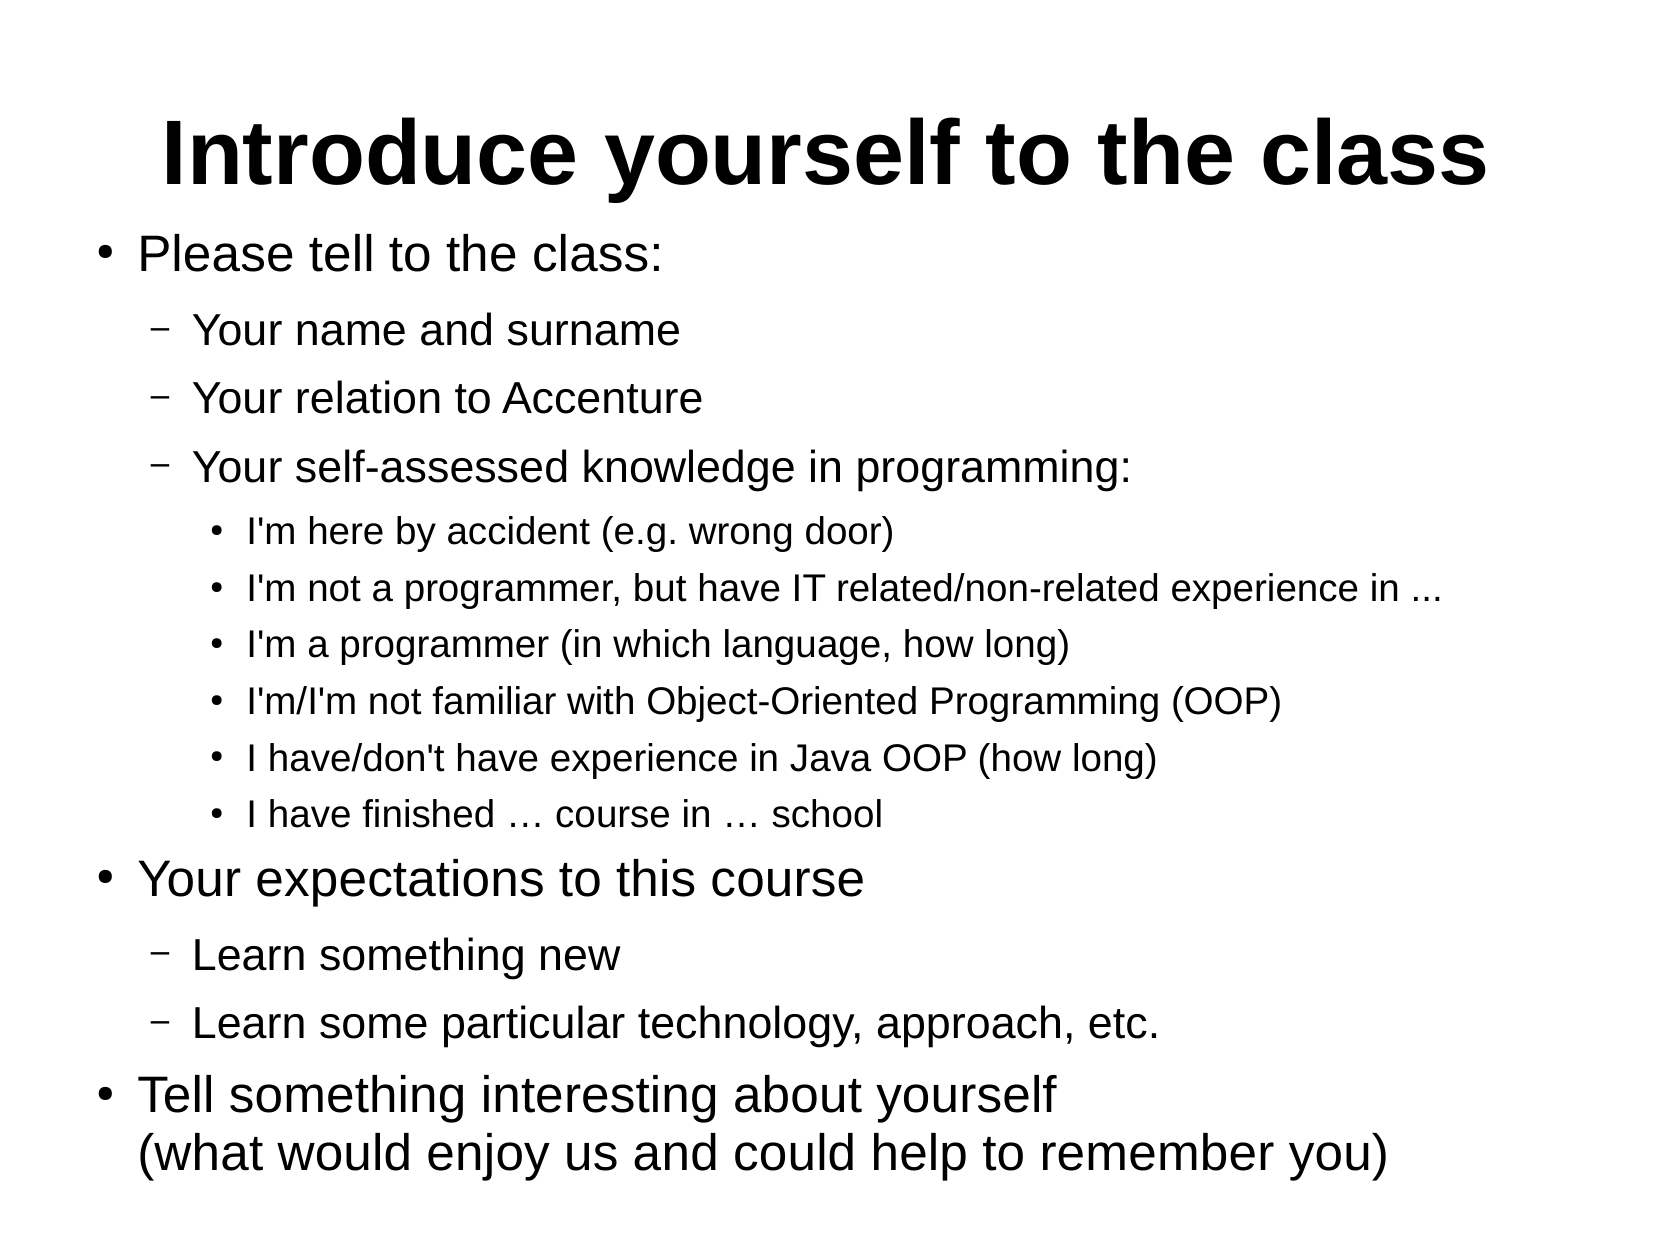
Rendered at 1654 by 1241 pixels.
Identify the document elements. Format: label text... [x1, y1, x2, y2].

title Introduce yourself to the class [82, 49, 1571, 225]
list Please tell to the class: Your name and surname Your relation to Accenture Your self-assessed knowledge in programming: I'm here by accident (e.g. wrong door) I'm not a programmer, but have IT related/non-related experience in ... I'm a programmer (in which language, how long) I'm/I'm not familiar with Object-Oriented Programming (OOP) I have/don't have experience in Java OOP (how long) I have finished … course in … school Your expectations to this course Learn something new Learn some particular technology, approach, etc. Tell something interesting about yourself (what would enjoy us and could help to remember you) [82, 225, 1606, 1186]
